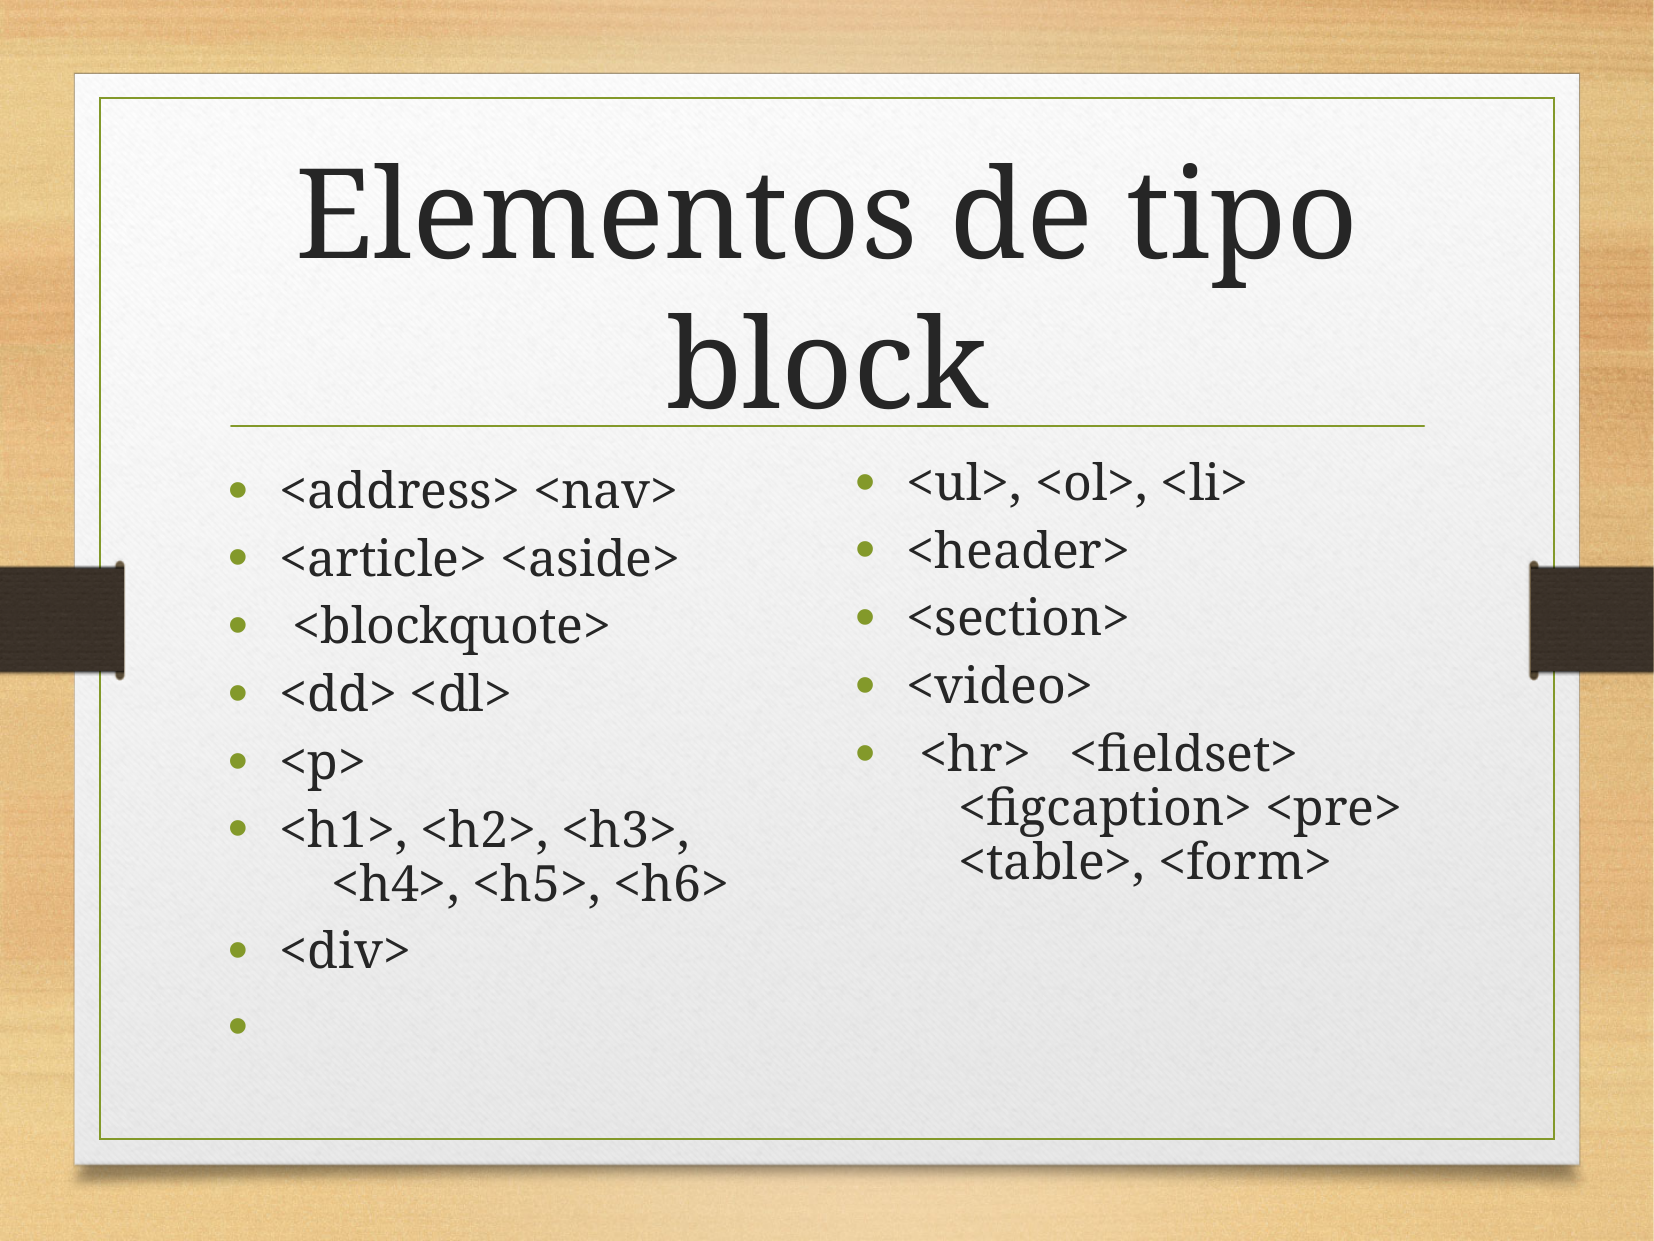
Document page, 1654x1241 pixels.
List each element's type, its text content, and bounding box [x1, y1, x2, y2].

title Elementos de tipo block [212, 165, 1443, 402]
list <address> <nav> <article> <aside> <blockquote> <dd> <dl> <p> <h1>, <h2>, <h3>, <h4>, <h5>, <h6> <div> [212, 449, 817, 1074]
list <ul>, <ol>, <li> <header> <section> <video> <hr> <fieldset> <figcaption> <pre> <table>, <form> [840, 449, 1444, 1074]
